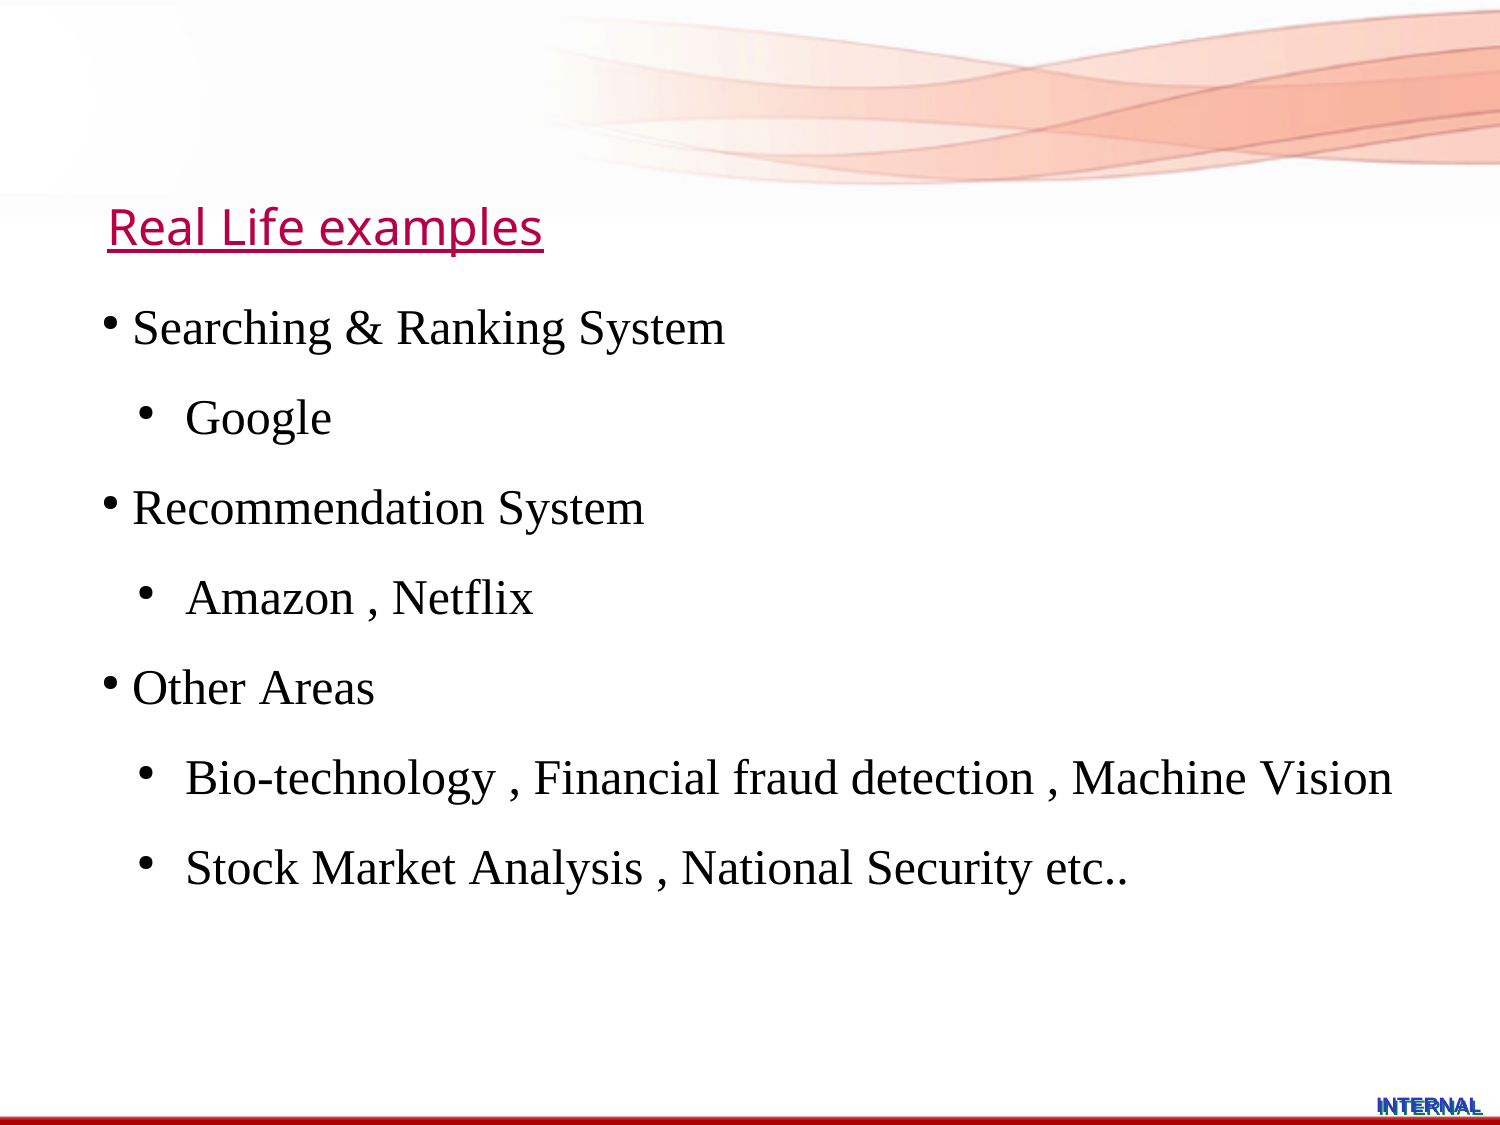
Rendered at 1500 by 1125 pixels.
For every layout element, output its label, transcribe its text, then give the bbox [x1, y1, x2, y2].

text_box Real Life examples [92, 187, 806, 257]
picture [0, 0, 1500, 1120]
text_box Searching & Ranking System Google Recommendation System Amazon , Netflix Other Areas Bio-technology , Financial fraud detection , Machine Vision Stock Market Analysis , National Security etc.. [86, 257, 1500, 903]
